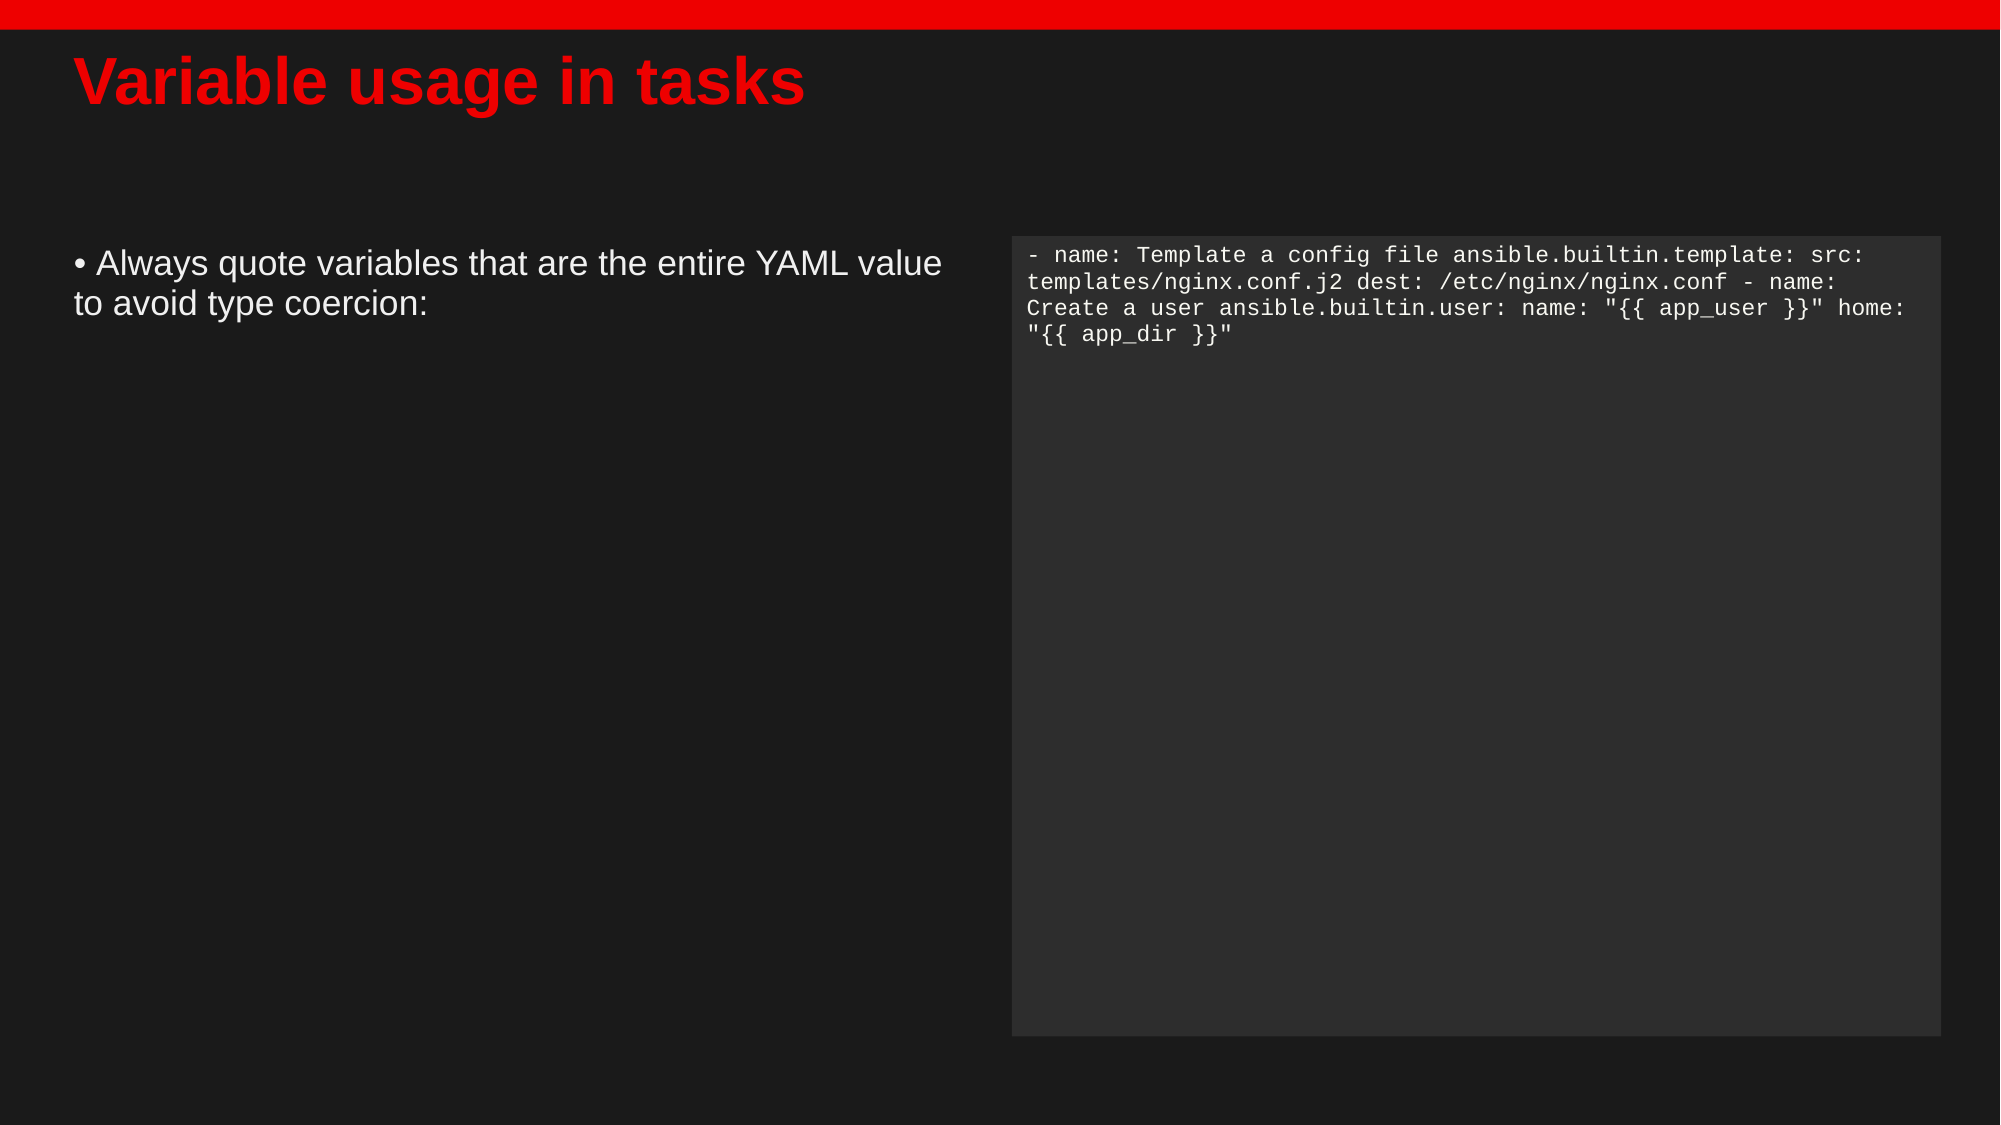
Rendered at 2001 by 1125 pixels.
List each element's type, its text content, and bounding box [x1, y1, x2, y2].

text_box [0, 0, 2001, 30]
text_box • Always quote variables that are the entire YAML value to avoid type coercion: [59, 236, 989, 1037]
text_box Variable usage in tasks [59, 36, 1942, 208]
text_box - name: Template a config file ansible.builtin.template: src: templates/nginx.conf.j2 dest: /etc/nginx/nginx.conf - name: Create a user ansible.builtin.user: name: "{{ app_user }}" home: "{{ app_dir }}" [1011, 236, 1942, 1037]
